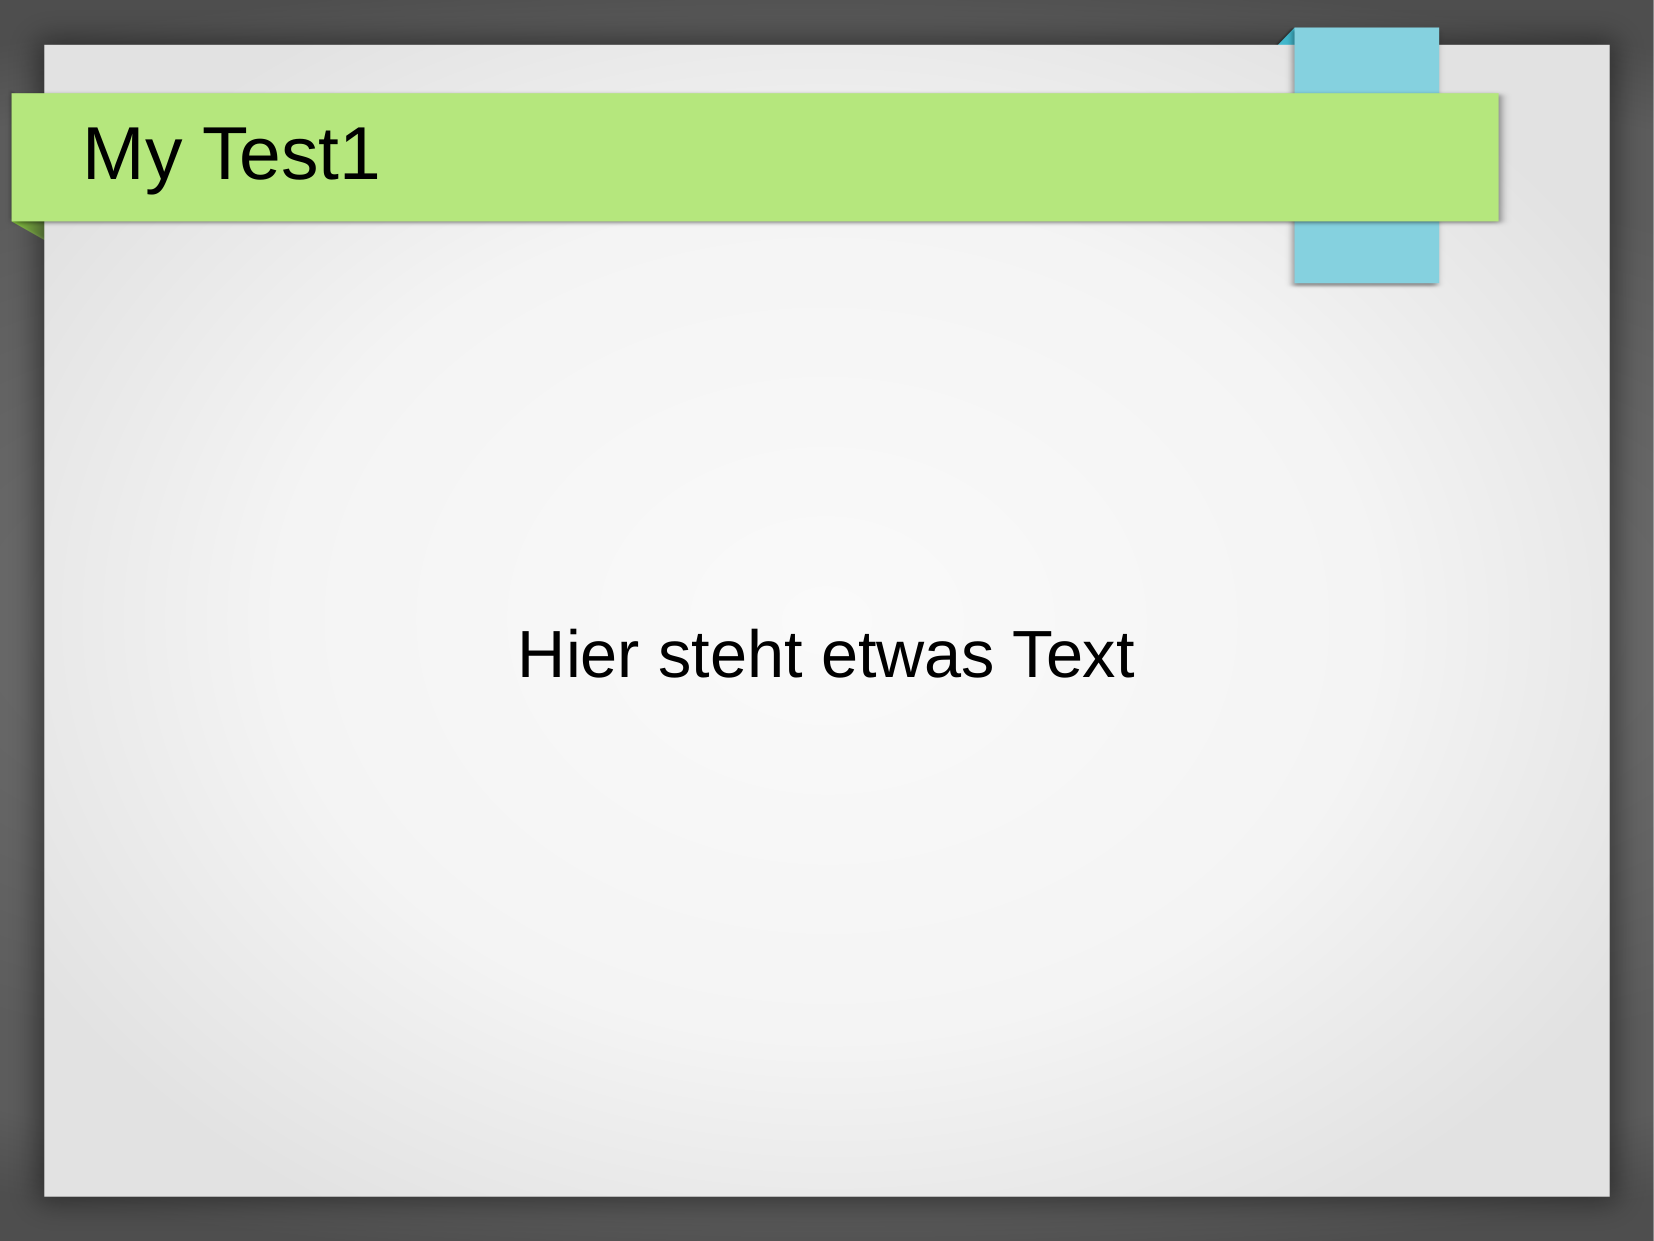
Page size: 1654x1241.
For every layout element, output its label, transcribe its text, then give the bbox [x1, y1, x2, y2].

picture [0, 0, 1654, 1241]
subtitle Hier steht etwas Text [82, 295, 1571, 1015]
title My Test1 [82, 94, 1264, 213]
